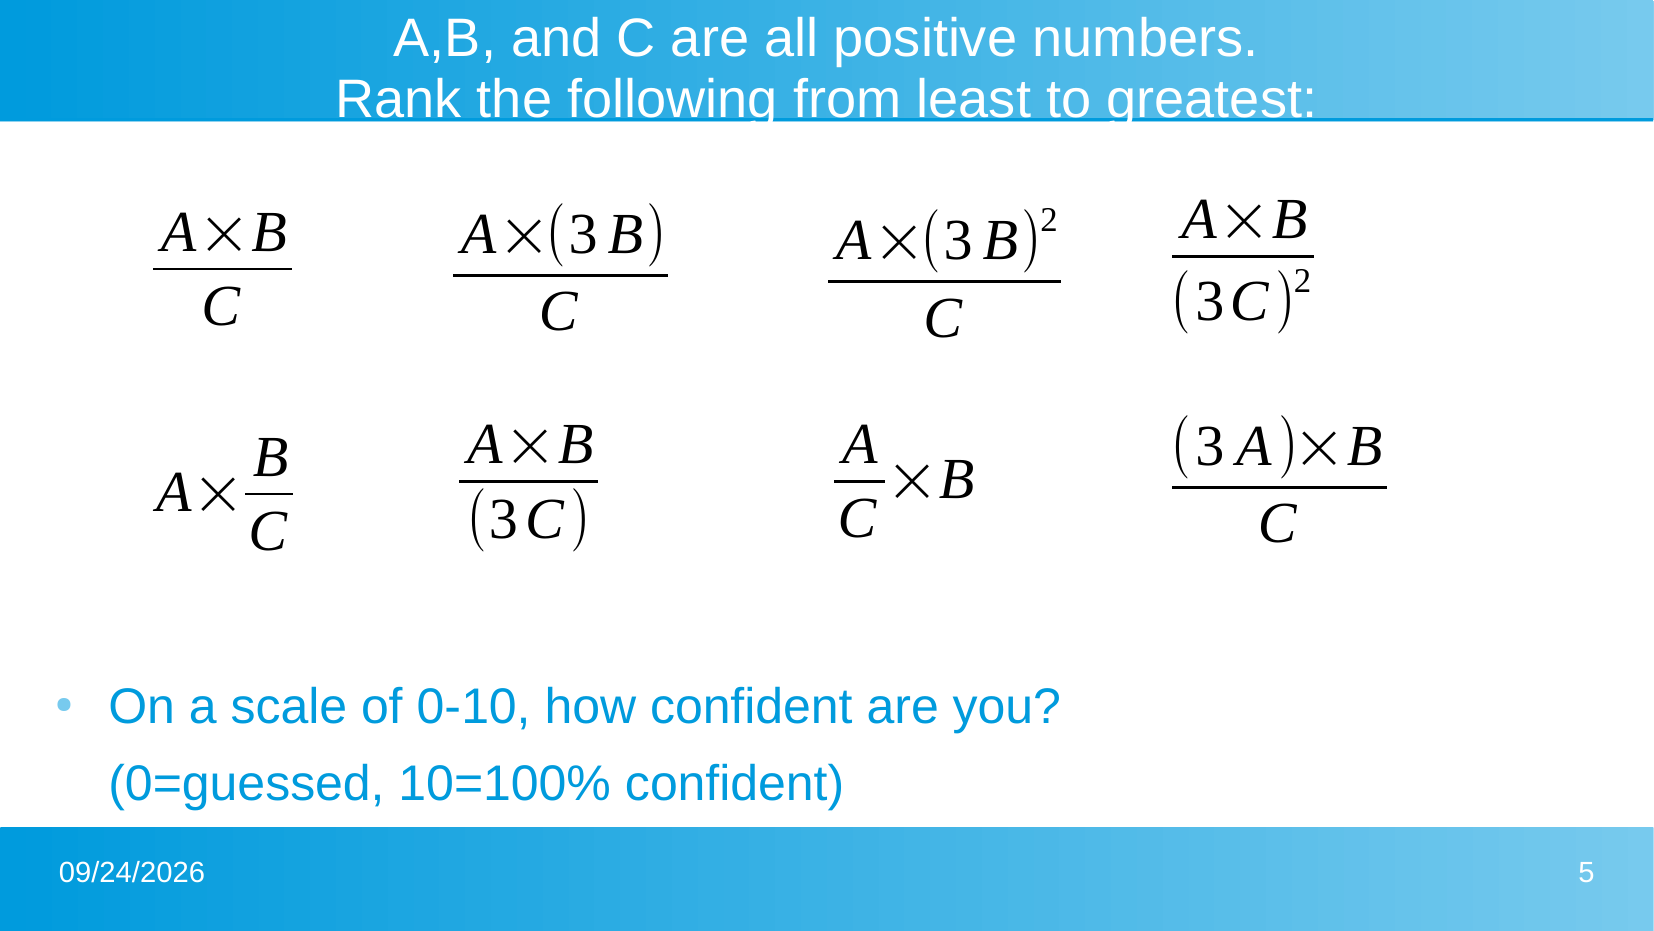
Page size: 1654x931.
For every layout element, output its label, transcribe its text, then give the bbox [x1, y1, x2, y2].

chart [1162, 187, 1323, 338]
title A,B, and C are all positive numbers. Rank the following from least to greatest: [59, 7, 1595, 190]
chart [818, 200, 1070, 350]
chart [825, 412, 982, 550]
chart [1162, 412, 1396, 556]
chart [143, 425, 303, 563]
chart [443, 200, 677, 344]
list On a scale of 0-10, how confident are you? (0=guessed, 10=100% confident) [37, 600, 1573, 918]
chart [143, 200, 301, 338]
chart [450, 412, 607, 556]
